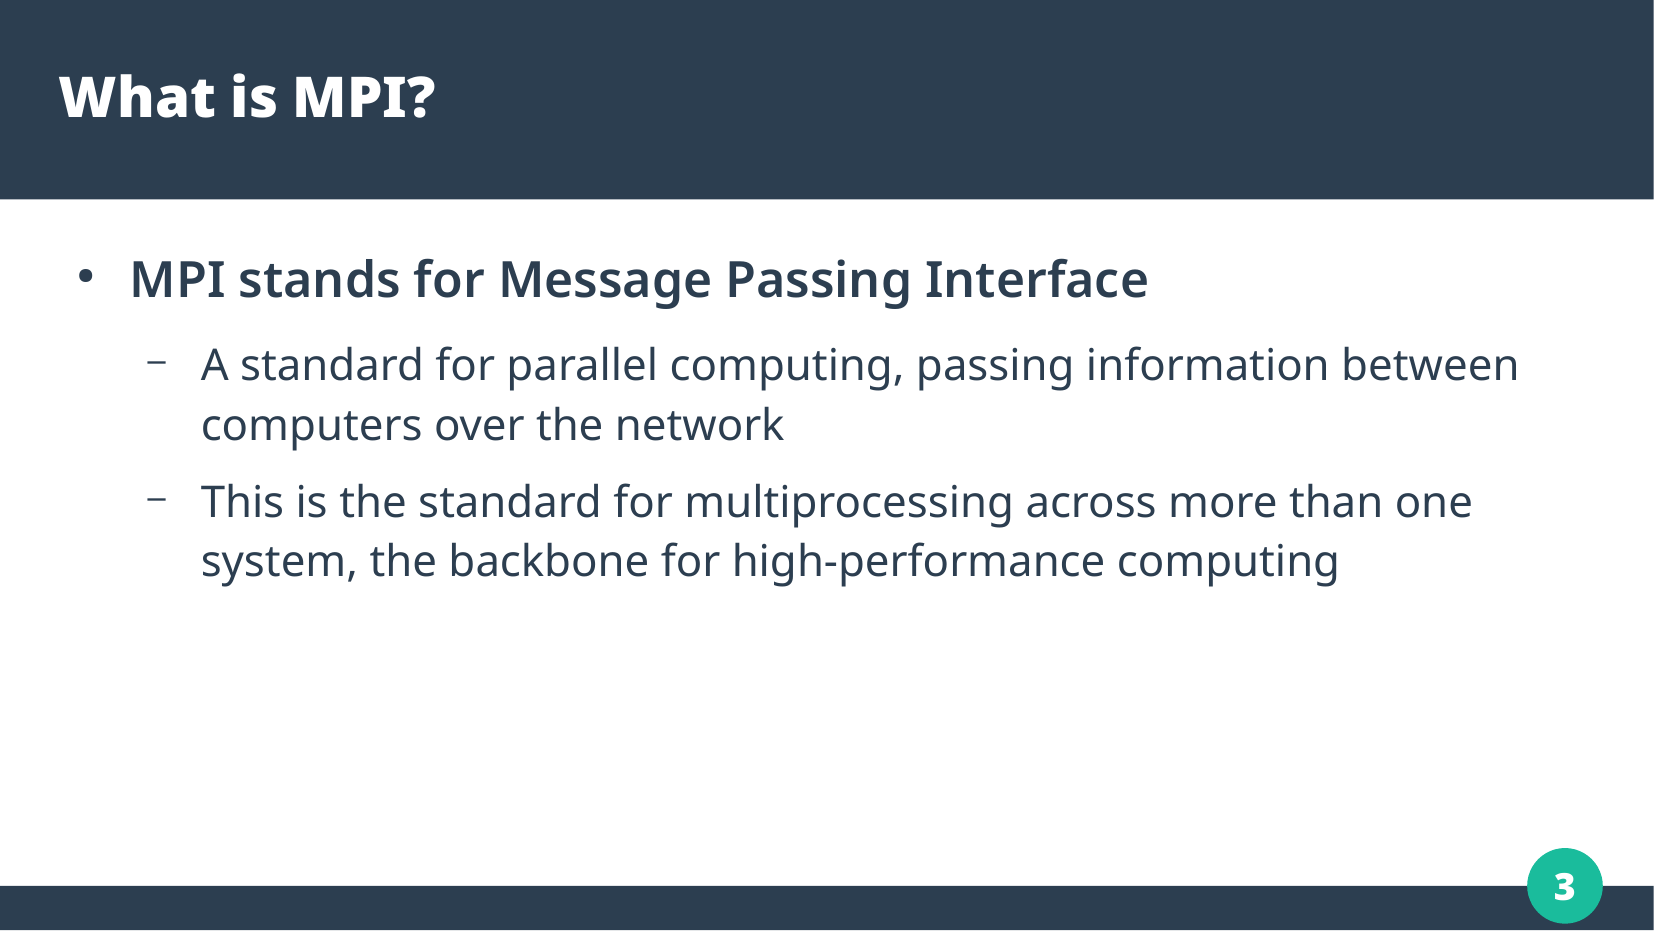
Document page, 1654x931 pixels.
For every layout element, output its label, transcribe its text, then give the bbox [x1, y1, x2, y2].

title What is MPI? [59, 37, 1595, 156]
list MPI stands for Message Passing Interface A standard for parallel computing, passing information between computers over the network This is the standard for multiprocessing across more than one system, the backbone for high-performance computing [59, 243, 1595, 864]
